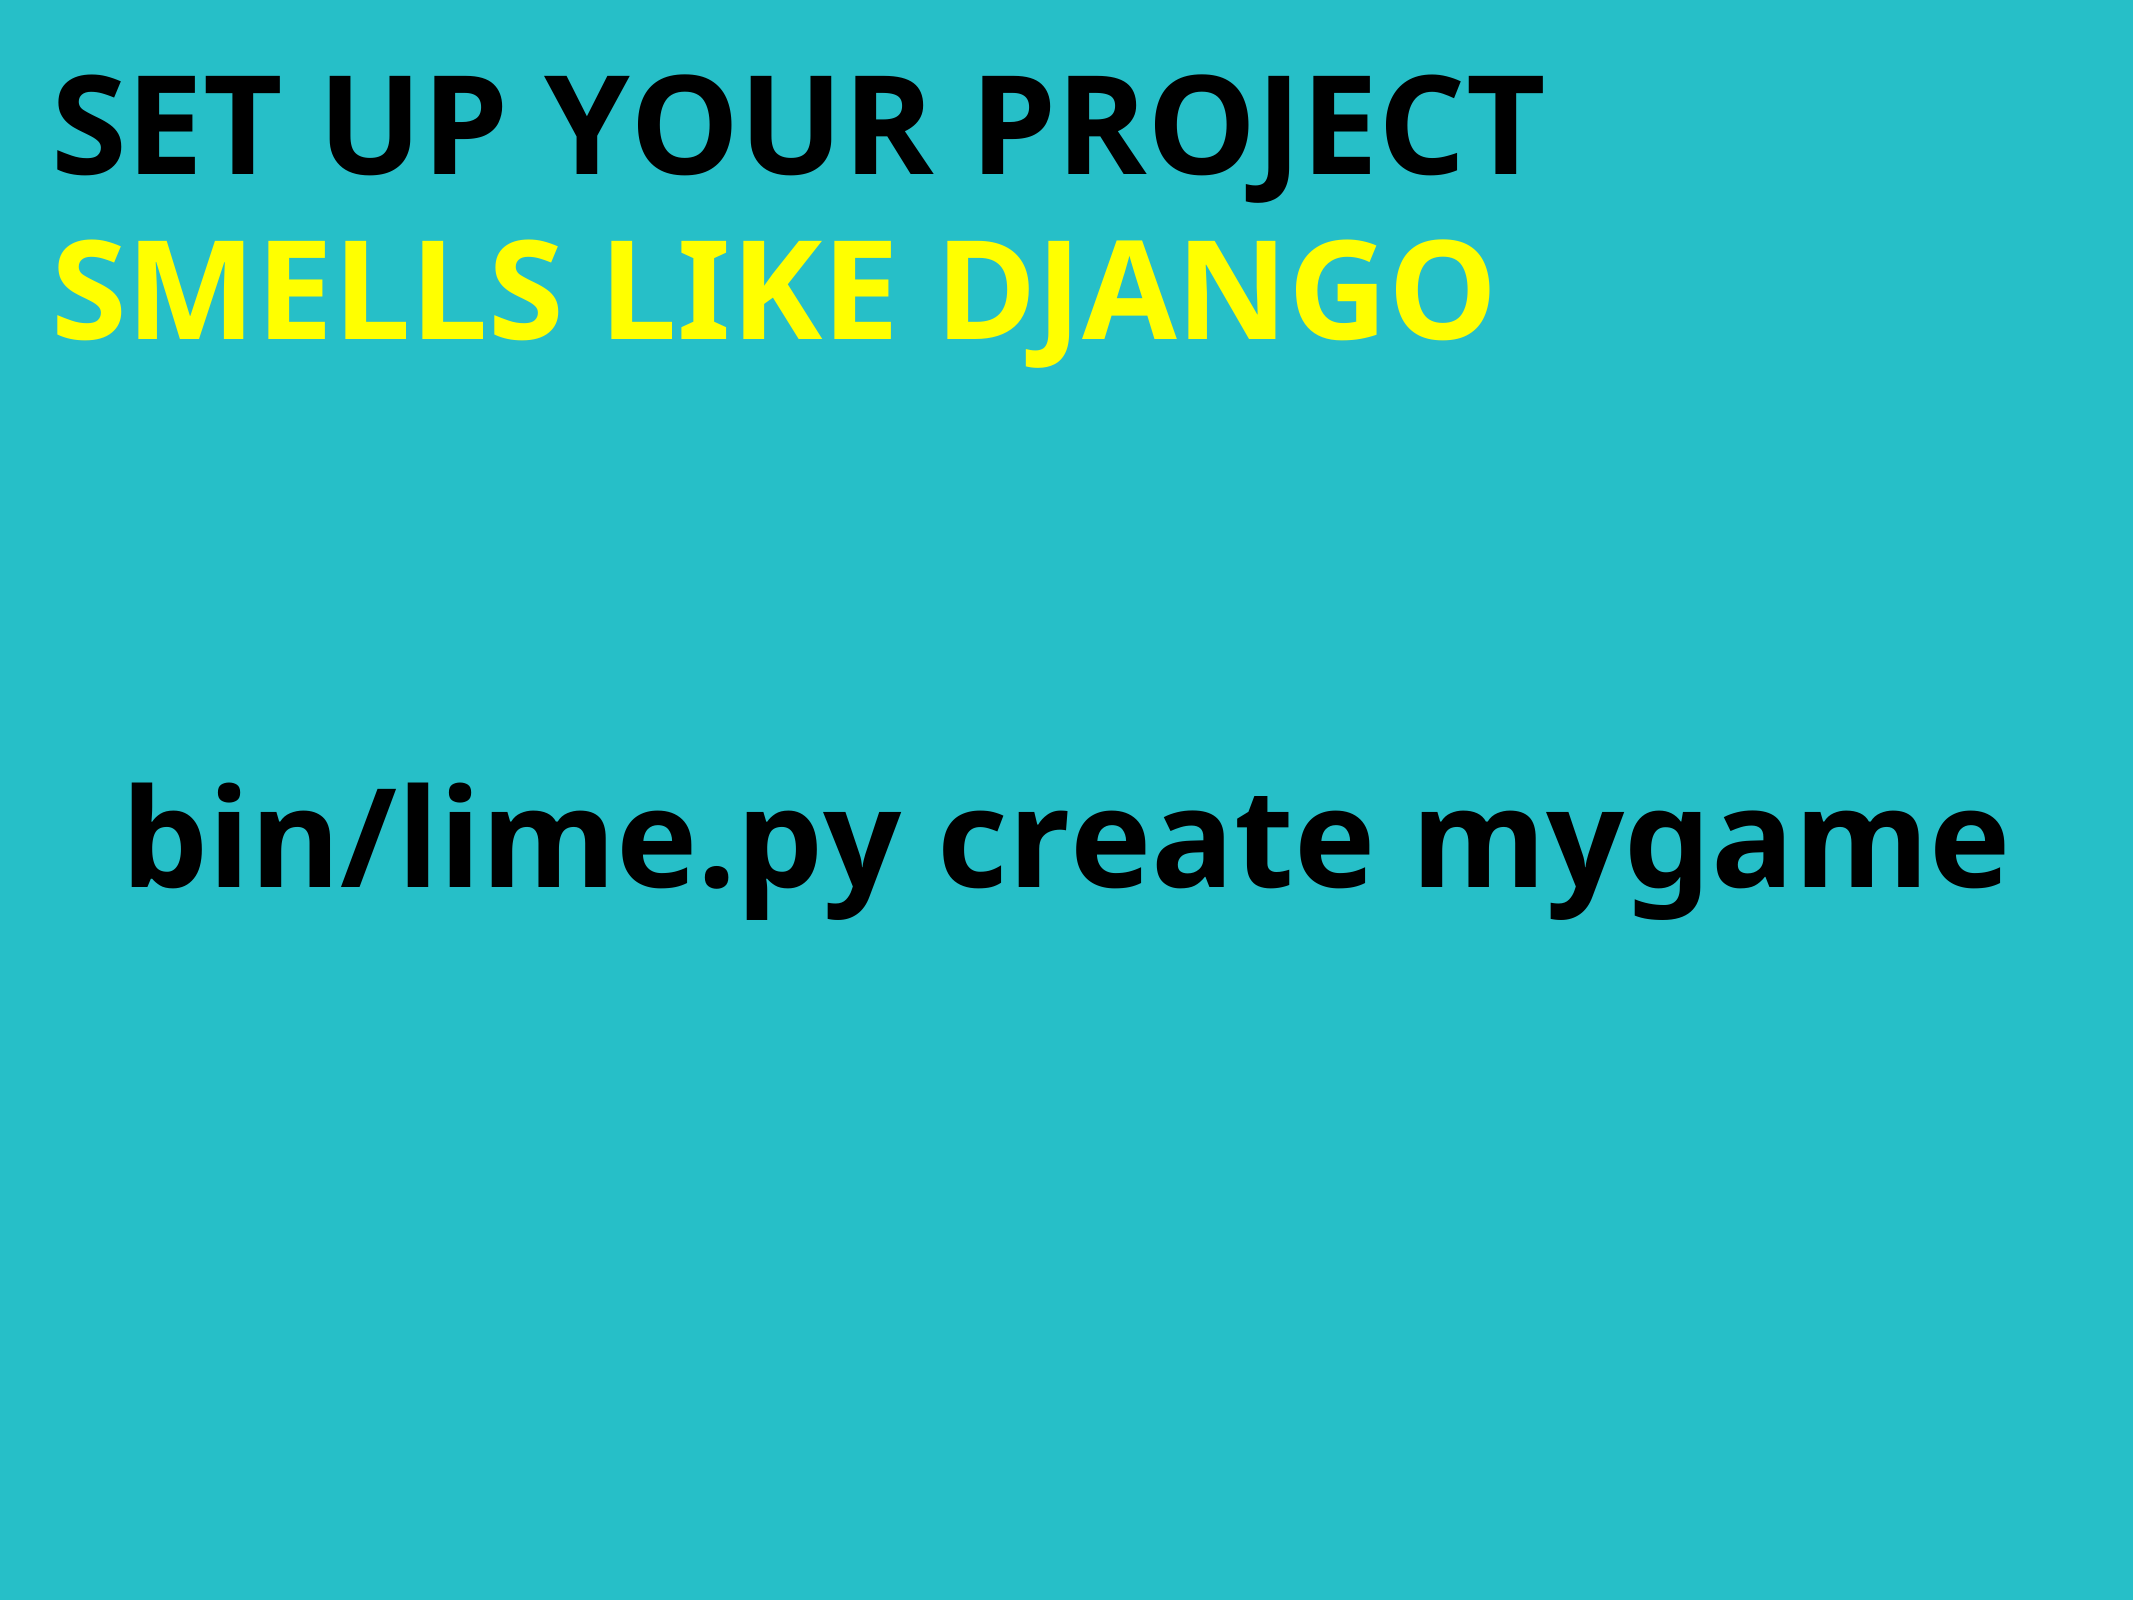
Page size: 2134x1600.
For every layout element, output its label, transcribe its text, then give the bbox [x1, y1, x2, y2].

text_box SET UP YOUR PROJECT SMELLS LIKE DJANGO [41, 37, 2101, 483]
text_box bin/lime.py create mygame [0, 750, 2134, 976]
